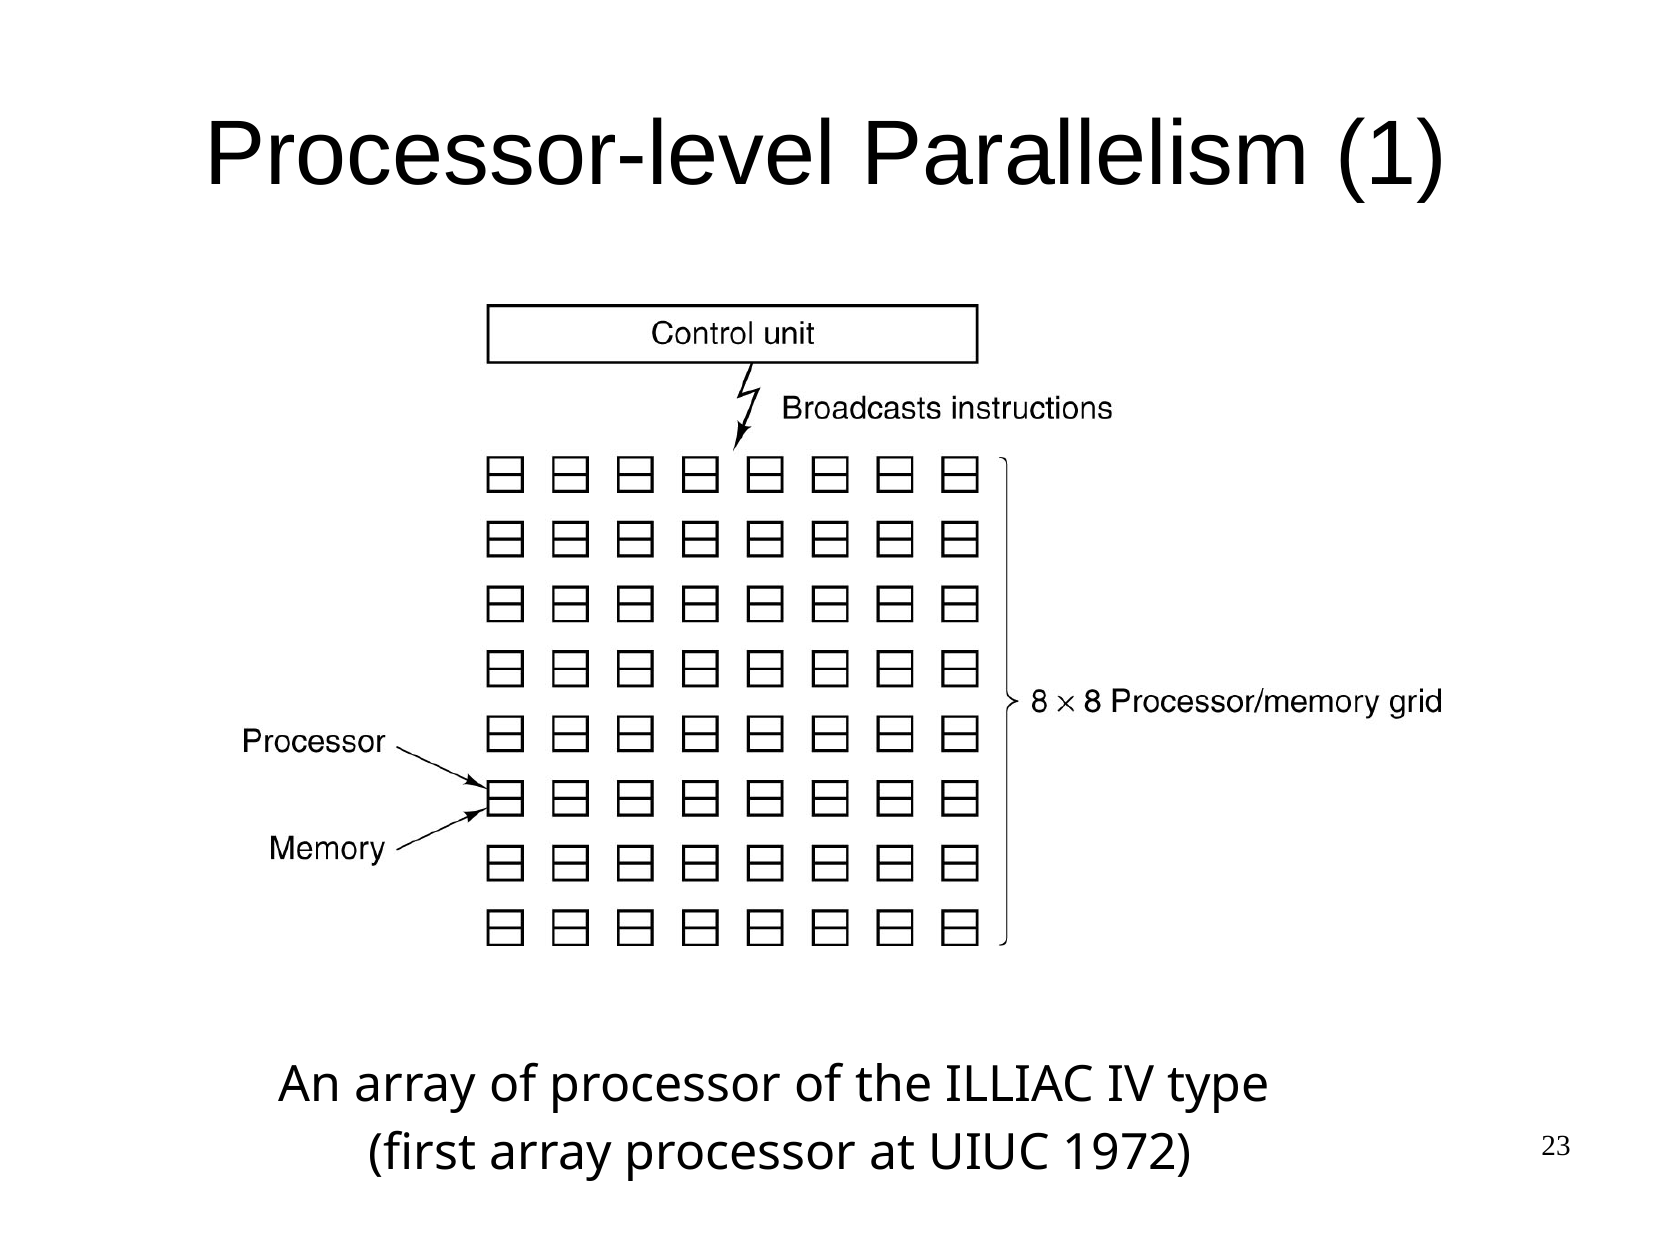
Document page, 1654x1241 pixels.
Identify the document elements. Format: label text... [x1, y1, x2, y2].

title Processor-level Parallelism (1) [82, 49, 1571, 257]
picture [241, 304, 1442, 946]
text_box An array of processor of the ILLIAC IV type (first array processor at UIUC 1972) [263, 1040, 1369, 1196]
